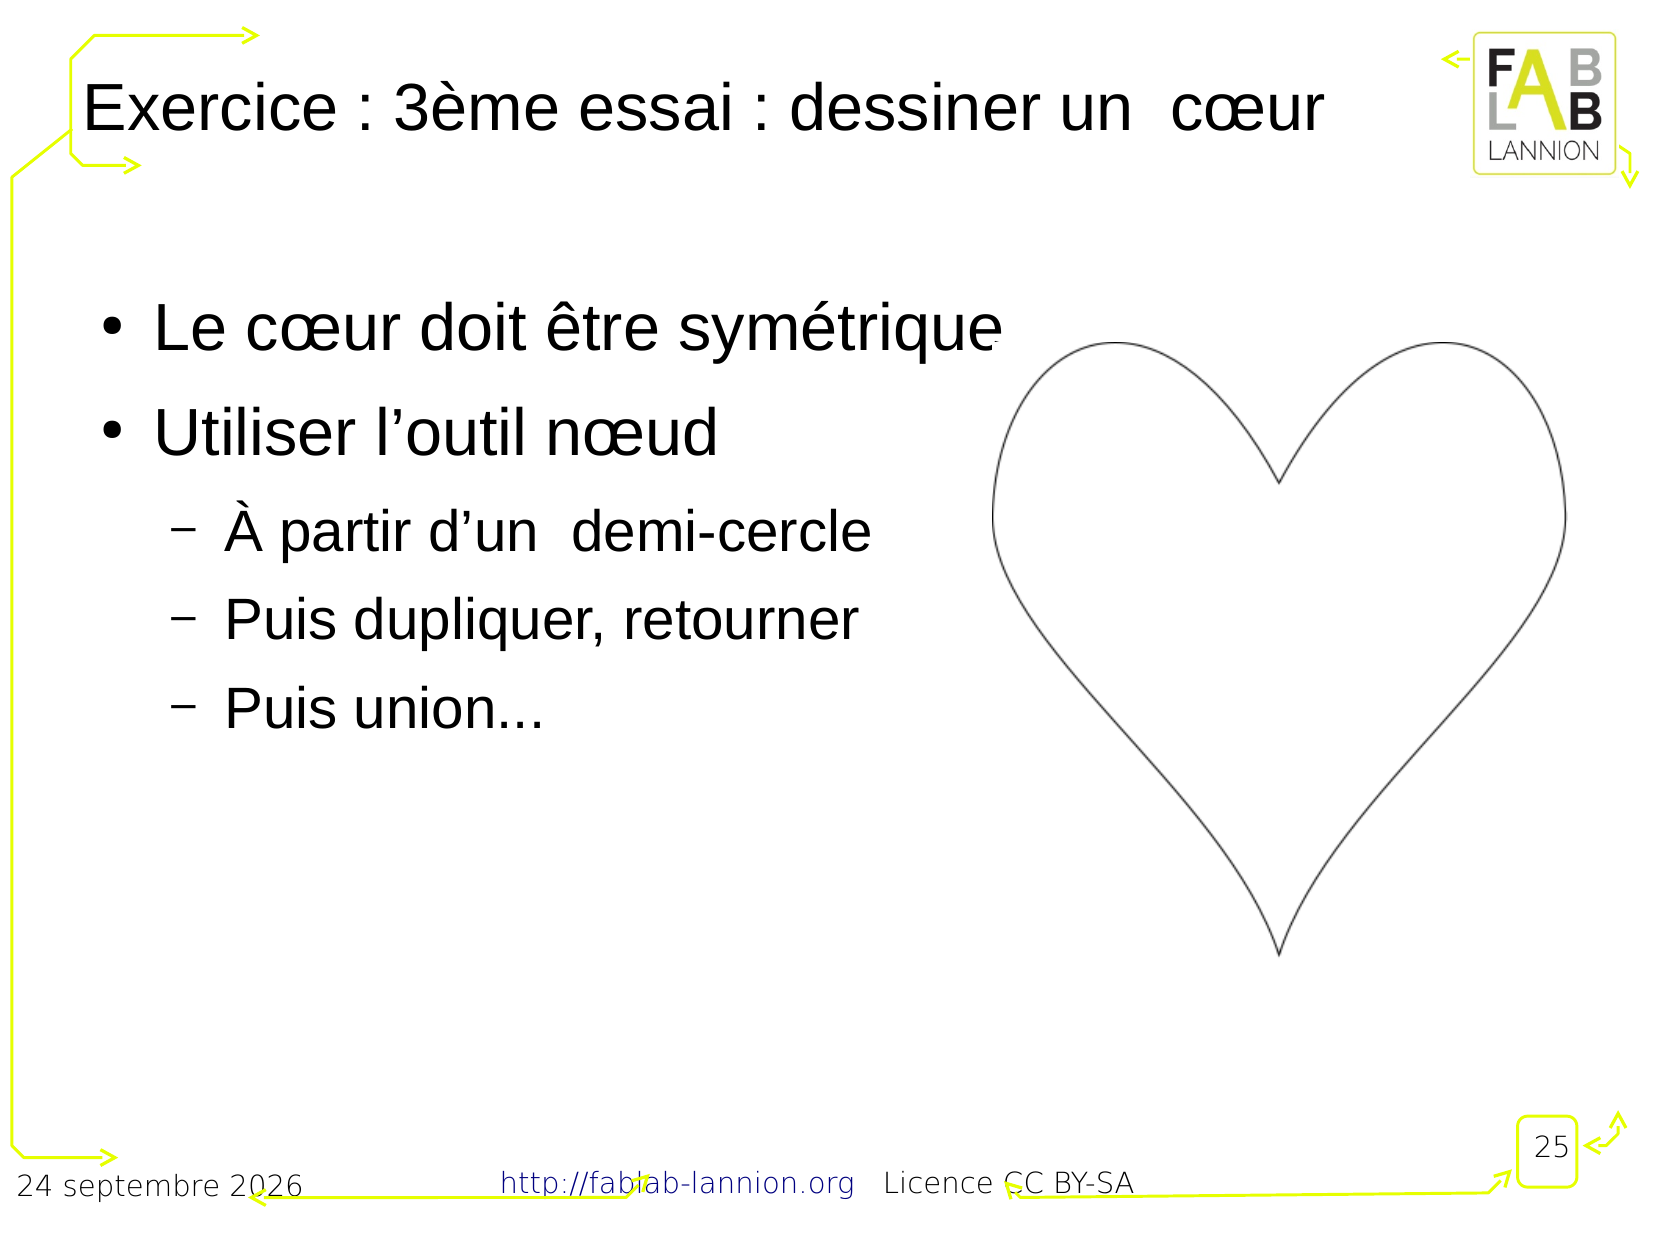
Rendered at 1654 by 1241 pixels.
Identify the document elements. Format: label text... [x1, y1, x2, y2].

title Exercice : 3ème essai : dessiner un cœur [82, 49, 1441, 166]
picture [992, 342, 1568, 959]
picture [1470, 29, 1619, 178]
list Le cœur doit être symétrique Utiliser l’outil nœud À partir d’un demi-cercle Puis dupliquer, retourner Puis union... [82, 290, 1571, 1010]
